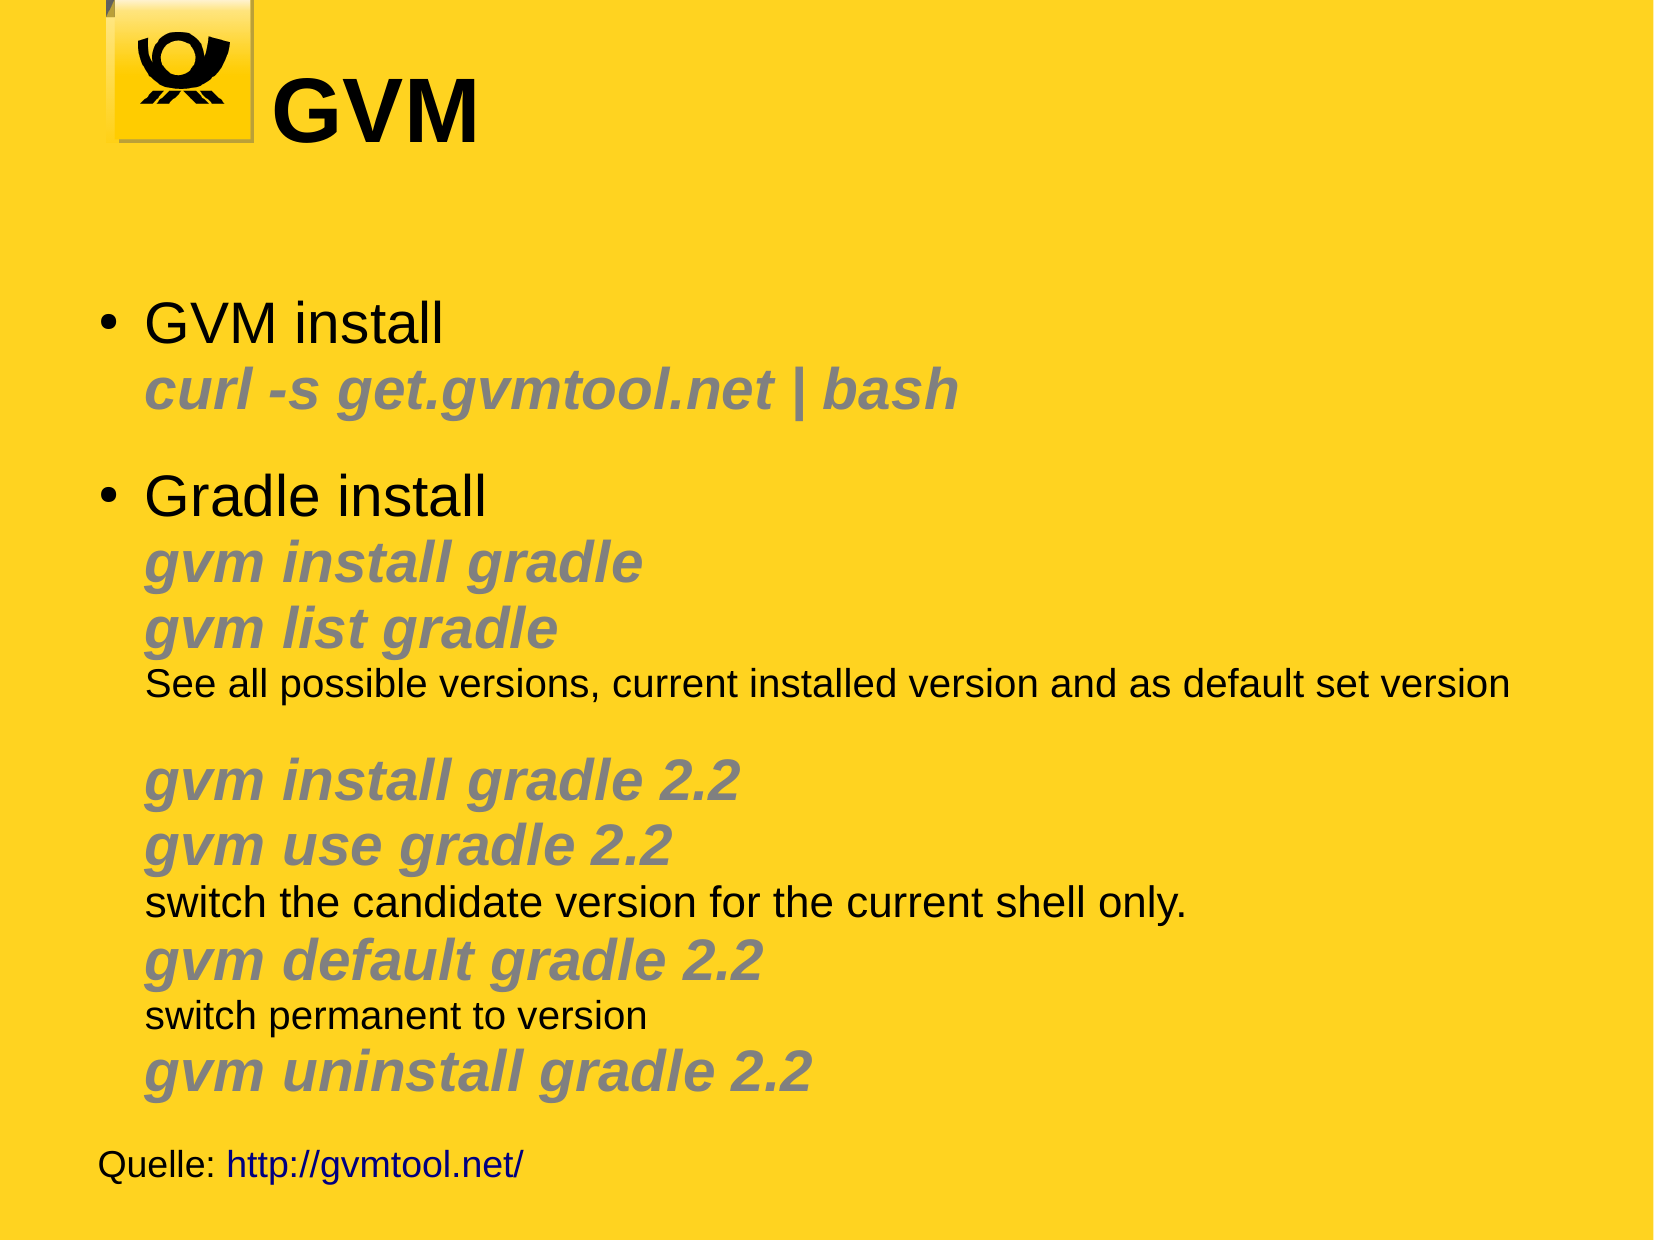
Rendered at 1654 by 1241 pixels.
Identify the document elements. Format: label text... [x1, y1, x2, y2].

text_box Quelle: http://gvmtool.net/ [82, 1136, 556, 1193]
list GVM install curl -s get.gvmtool.net | bash Gradle install gvm install gradle gvm list gradle See all possible versions, current installed version and as default set version gvm install gradle 2.2 gvm use gradle 2.2 switch the candidate version for the current shell only. gvm default gradle 2.2 switch permanent to version gvm uninstall gradle 2.2 [82, 290, 1571, 1111]
title GVM [271, 35, 1571, 187]
picture [106, 0, 254, 143]
